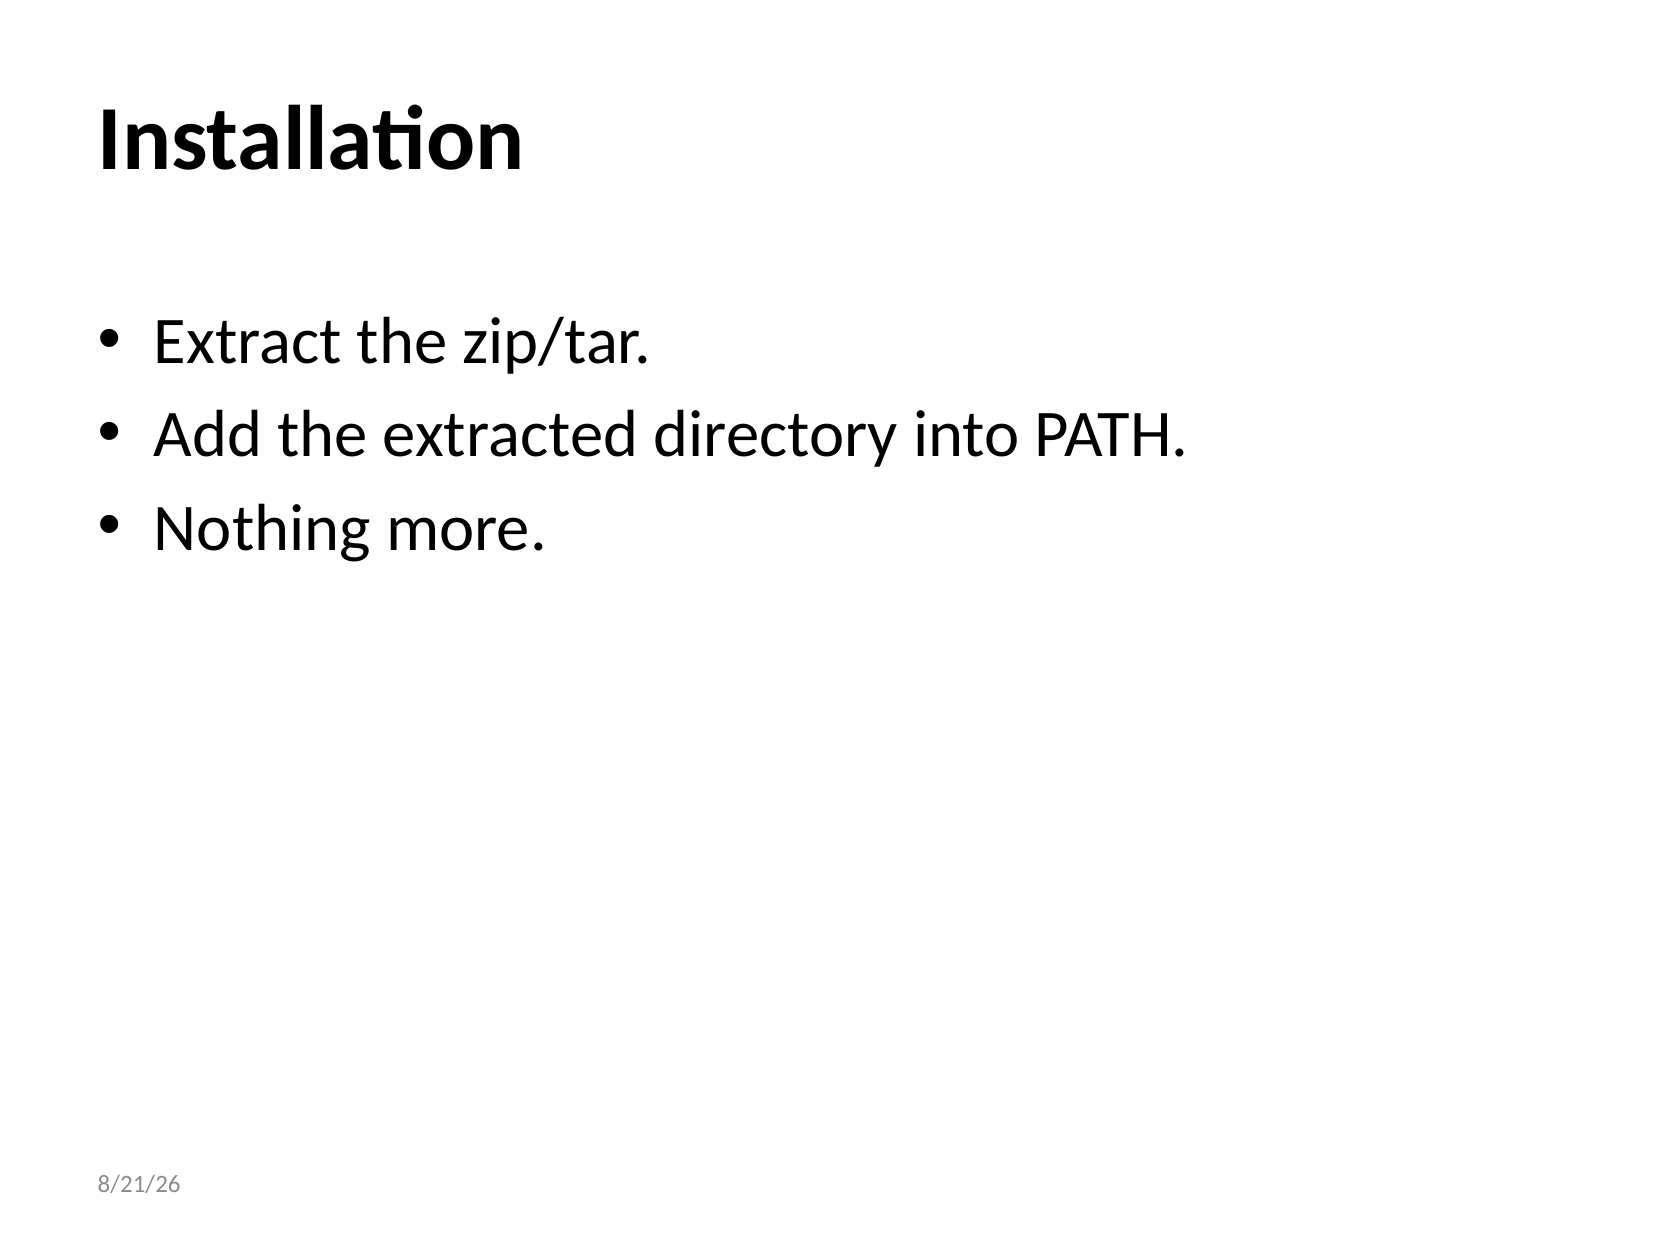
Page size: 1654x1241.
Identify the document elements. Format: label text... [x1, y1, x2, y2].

slide_number 7/23/16 [82, 1149, 469, 1216]
title Installation [82, 49, 1571, 217]
list Extract the zip/tar. Add the extracted directory into PATH. Nothing more. [82, 289, 1571, 1108]
